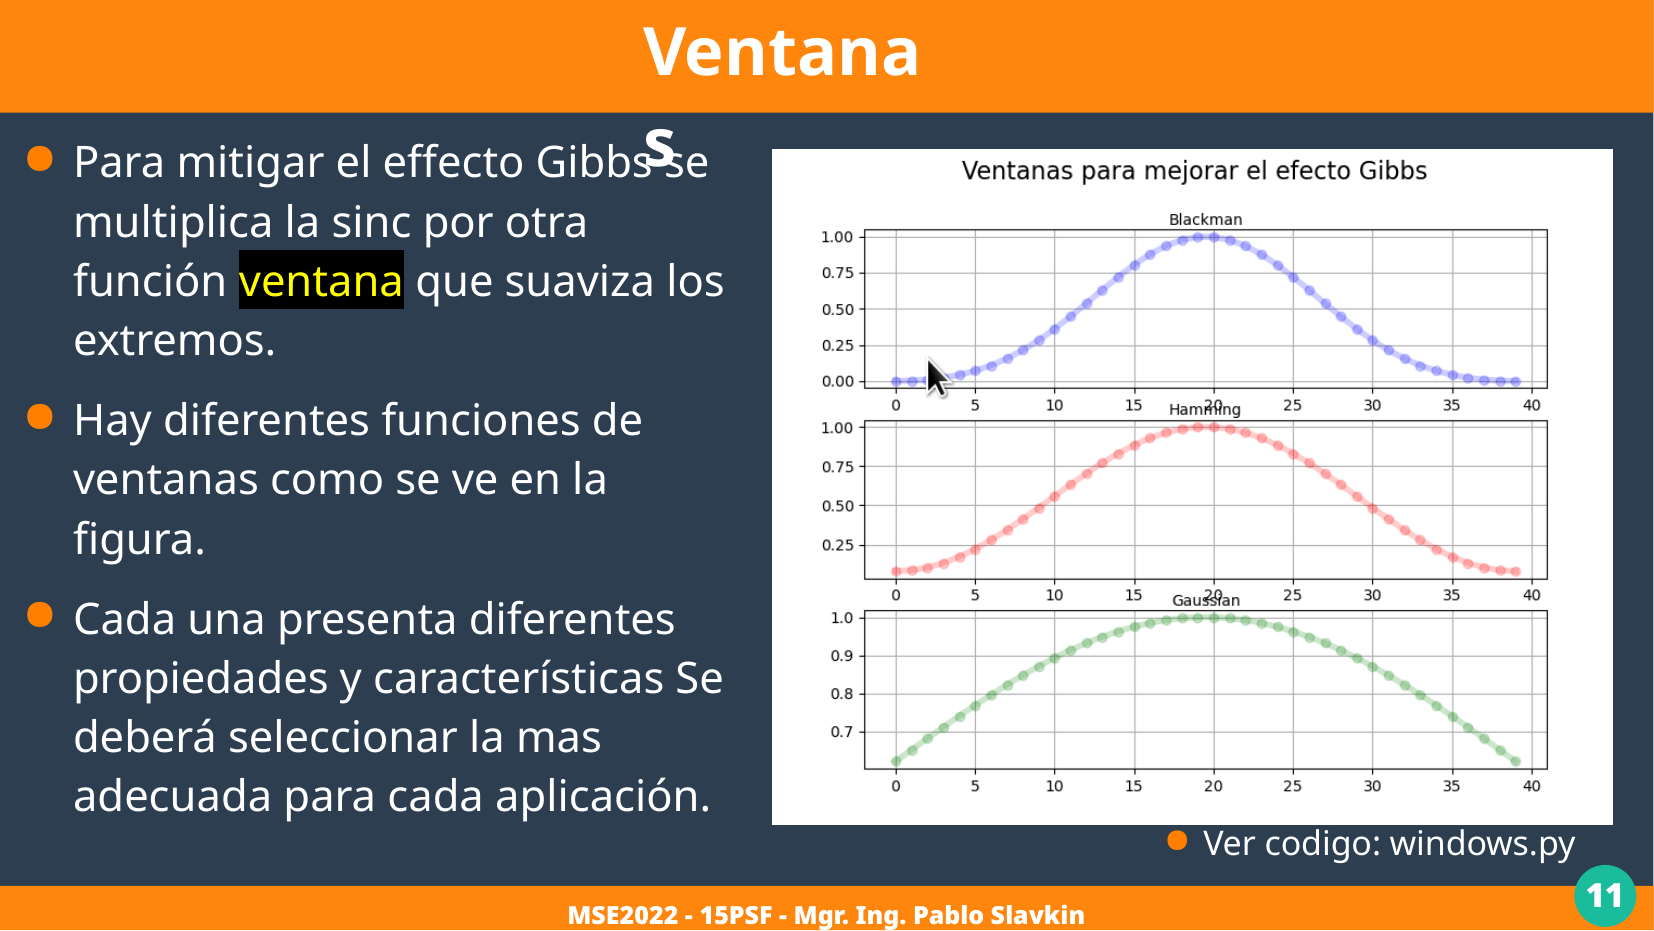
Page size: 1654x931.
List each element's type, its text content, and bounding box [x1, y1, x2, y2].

picture [772, 149, 1613, 826]
title Ventanas [643, 4, 944, 113]
list Ver codigo: windows.py [1150, 826, 1594, 873]
list Para mitigar el effecto Gibbs se multiplica la sinc por otra función ventana que suaviza los extremos. Hay diferentes funciones de ventanas como se ve en la figura. Cada una presenta diferentes propiedades y características Se deberá seleccionar la mas adecuada para cada aplicación. [5, 131, 751, 826]
